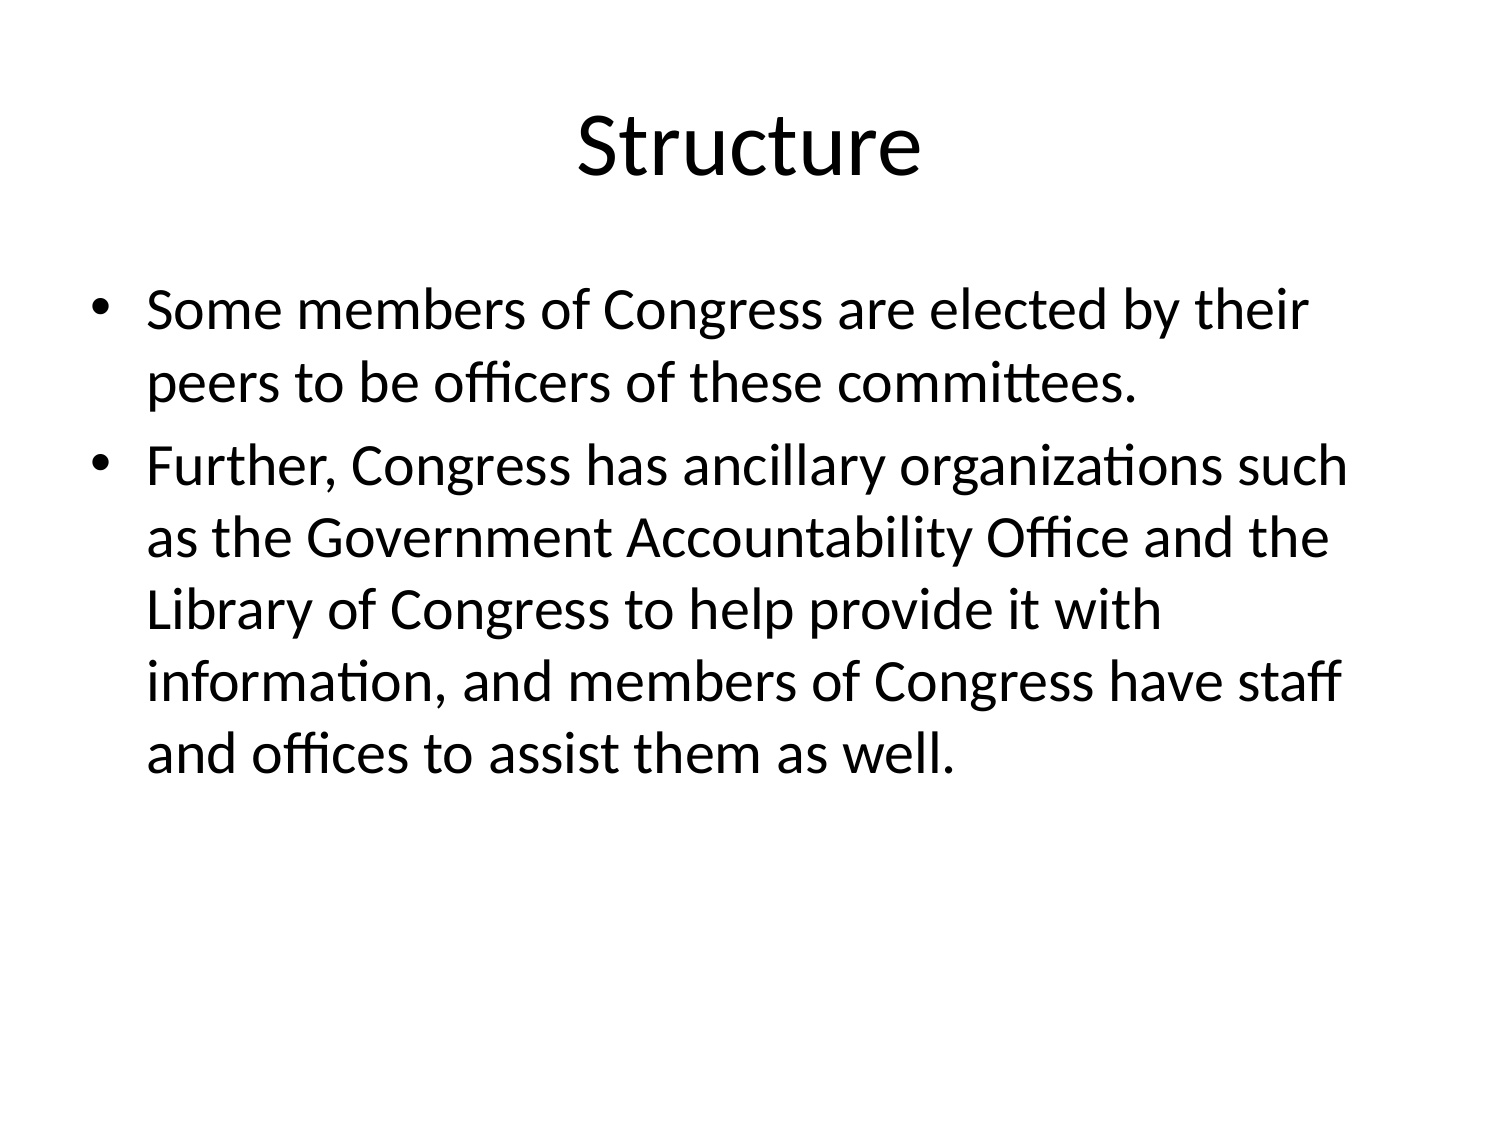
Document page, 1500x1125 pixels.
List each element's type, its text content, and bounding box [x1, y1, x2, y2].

list Some members of Congress are elected by their peers to be officers of these committees. Further, Congress has ancillary organizations such as the Government Accountability Office and the Library of Congress to help provide it with information, and members of Congress have staff and offices to assist them as well. [75, 262, 1425, 1005]
title Structure [75, 45, 1425, 233]
